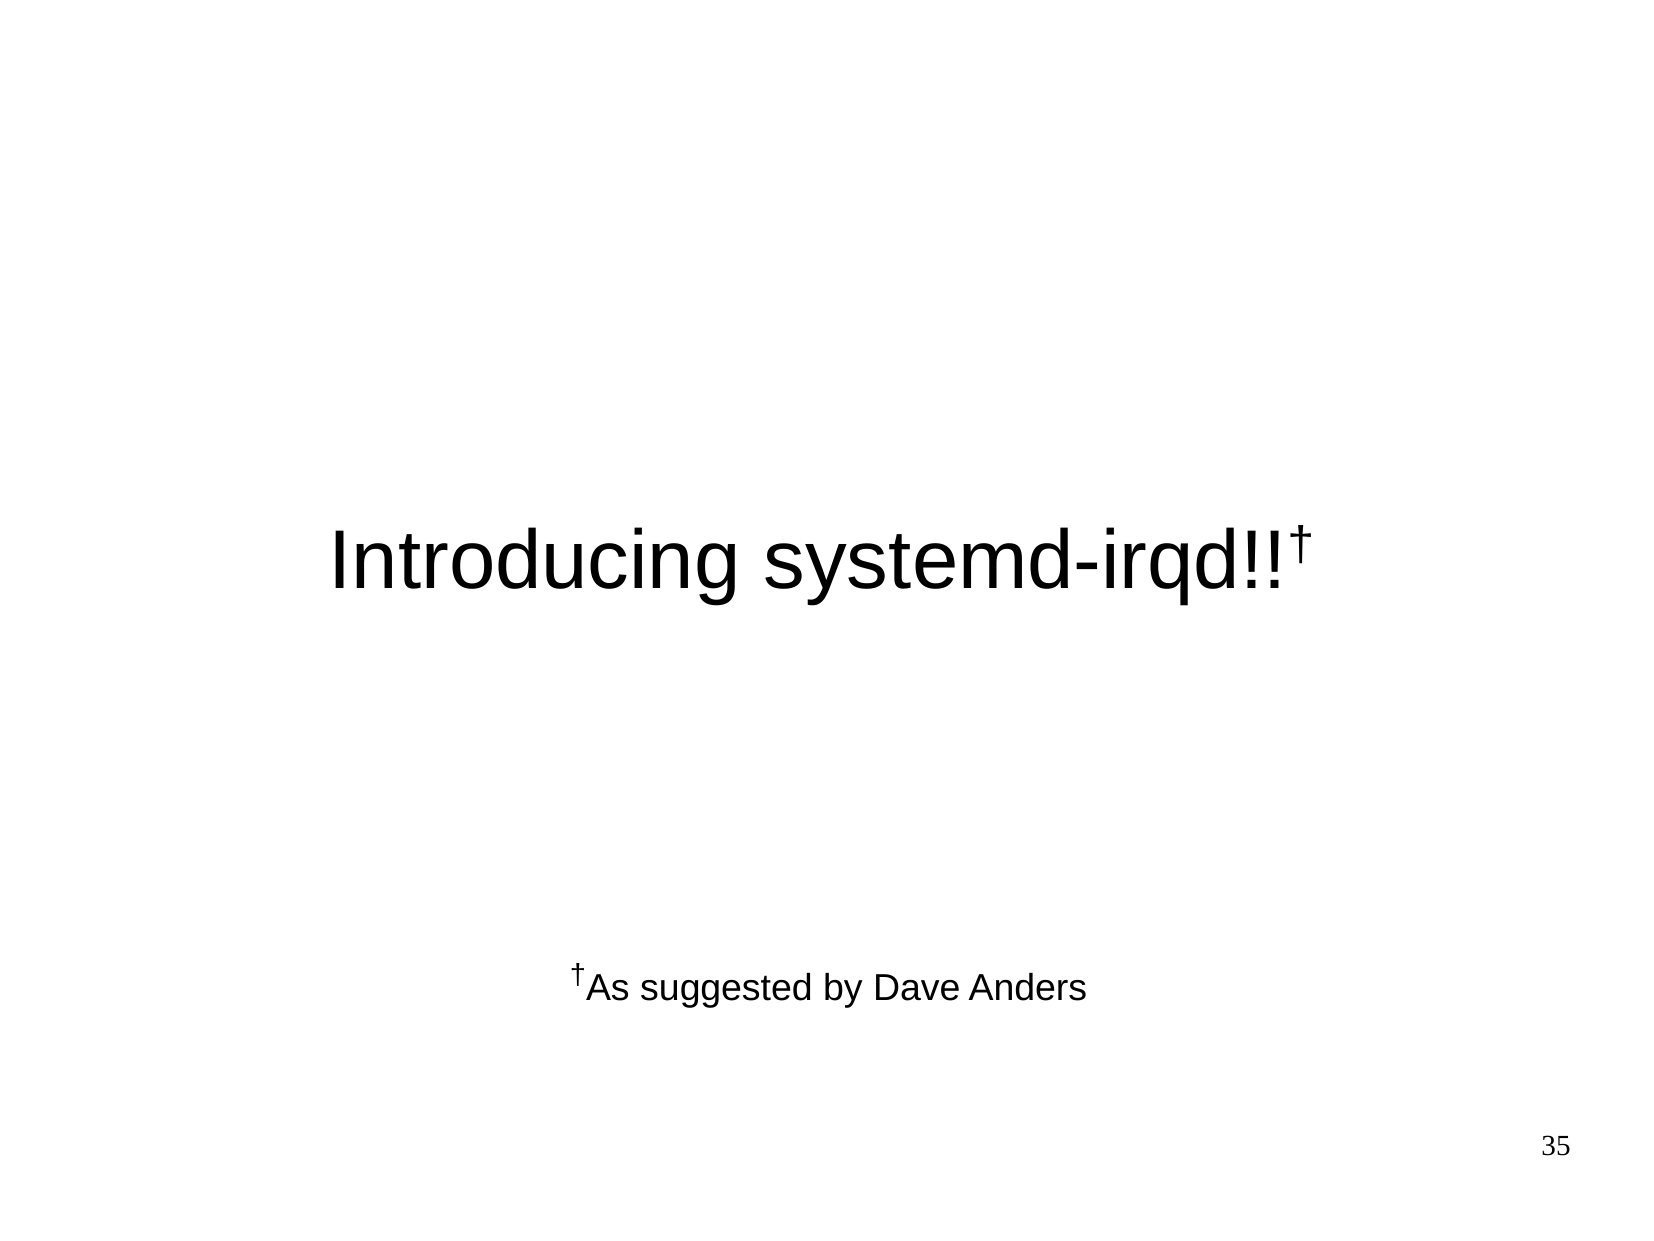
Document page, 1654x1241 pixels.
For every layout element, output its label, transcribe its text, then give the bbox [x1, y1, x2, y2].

subtitle Introducing systemd-irqd!!† [112, 270, 1531, 851]
text_box †As suggested by Dave Anders [555, 948, 1186, 1021]
